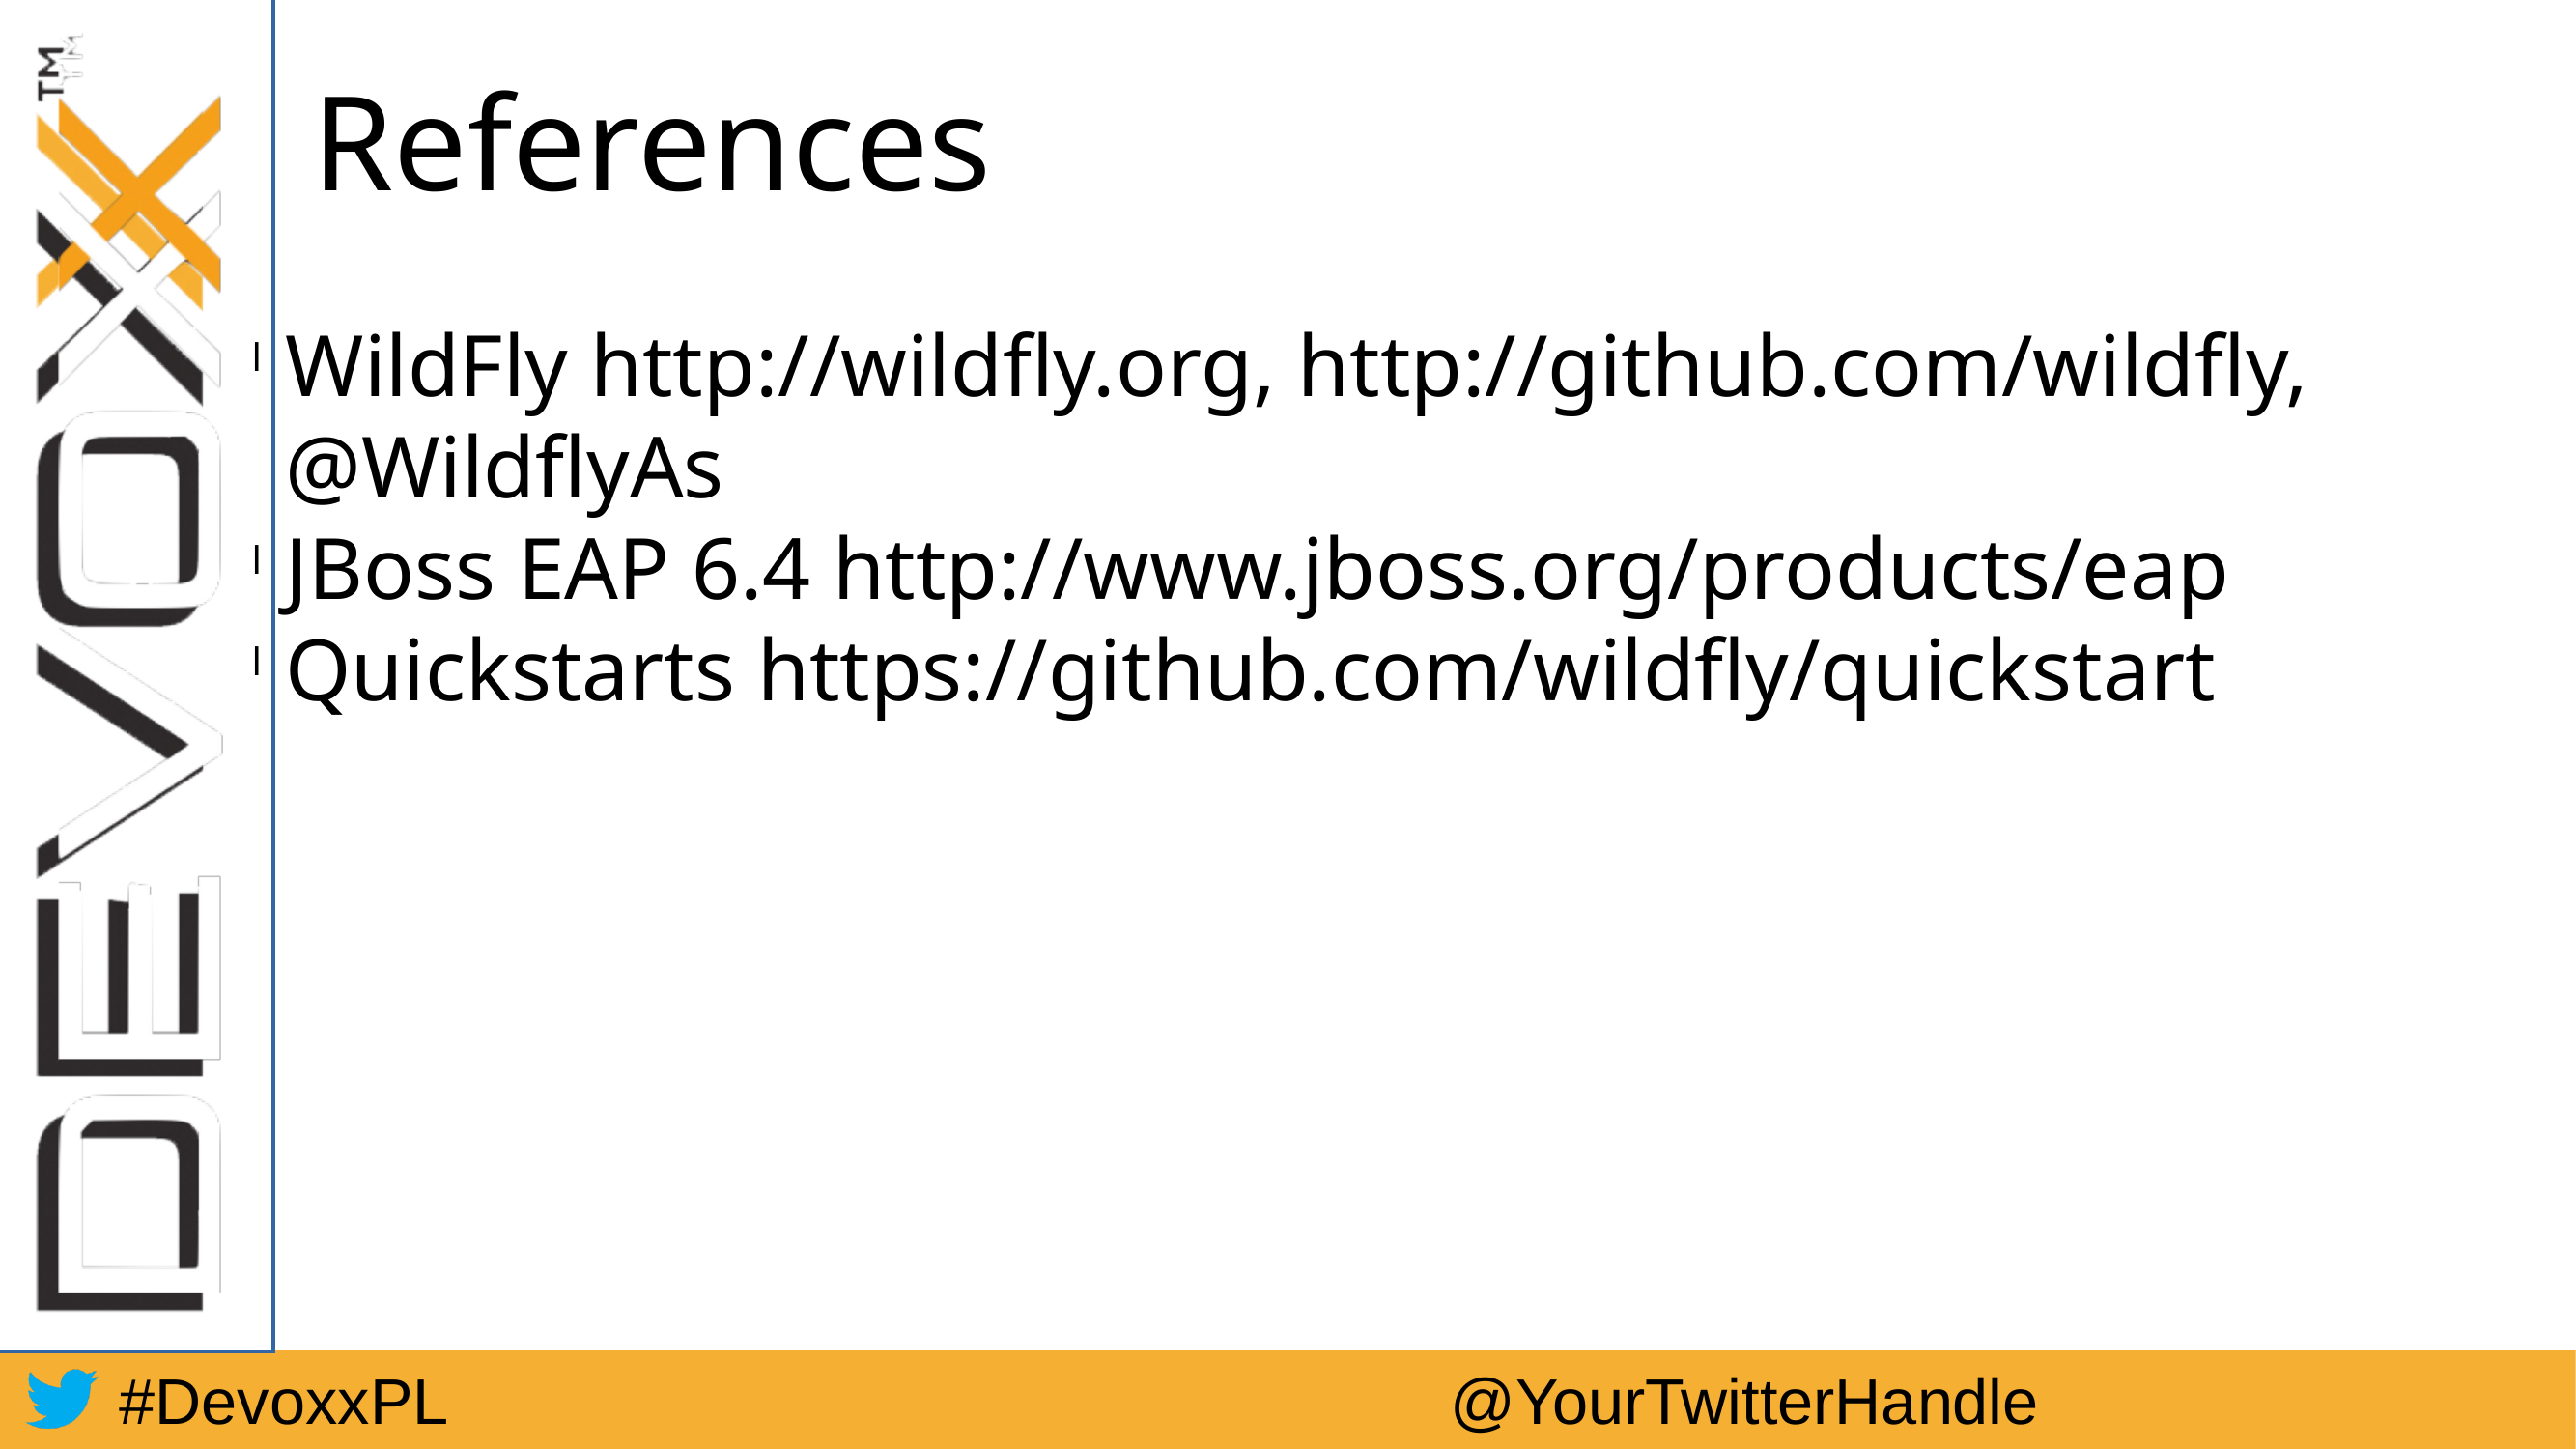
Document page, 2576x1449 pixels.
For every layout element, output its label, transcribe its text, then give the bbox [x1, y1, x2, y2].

picture [60, 34, 223, 1292]
picture [0, 39, 220, 1350]
picture [0, 1353, 123, 1449]
text_box References [312, 19, 2522, 258]
text_box WildFly http://wildfly.org, http://github.com/wildfly, @WildflyAs JBoss EAP 6.4 http://www.jboss.org/products/eap Quickstarts https://github.com/wildfly/quickstart [251, 311, 2526, 1332]
